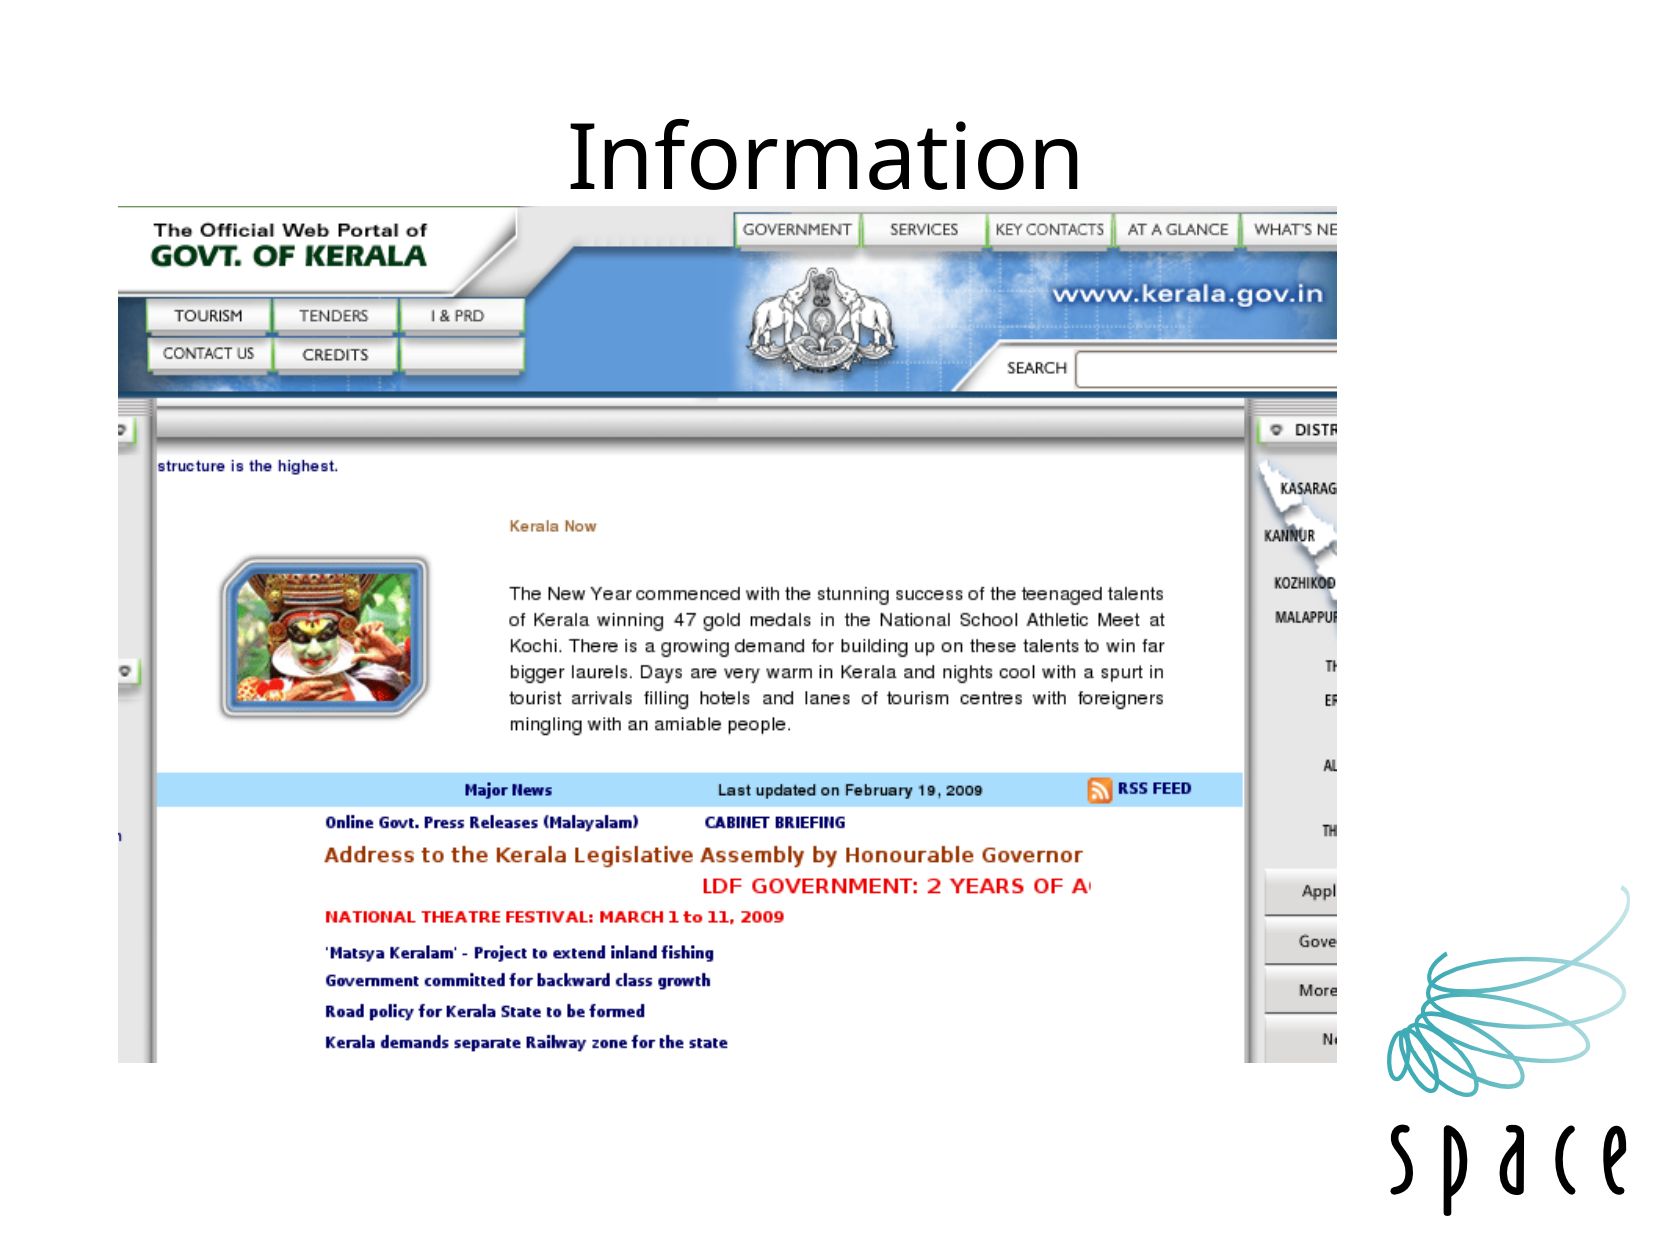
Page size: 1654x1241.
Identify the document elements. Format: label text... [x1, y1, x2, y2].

title Information [82, 56, 1571, 249]
picture [118, 206, 1337, 1063]
picture [1387, 885, 1630, 1216]
